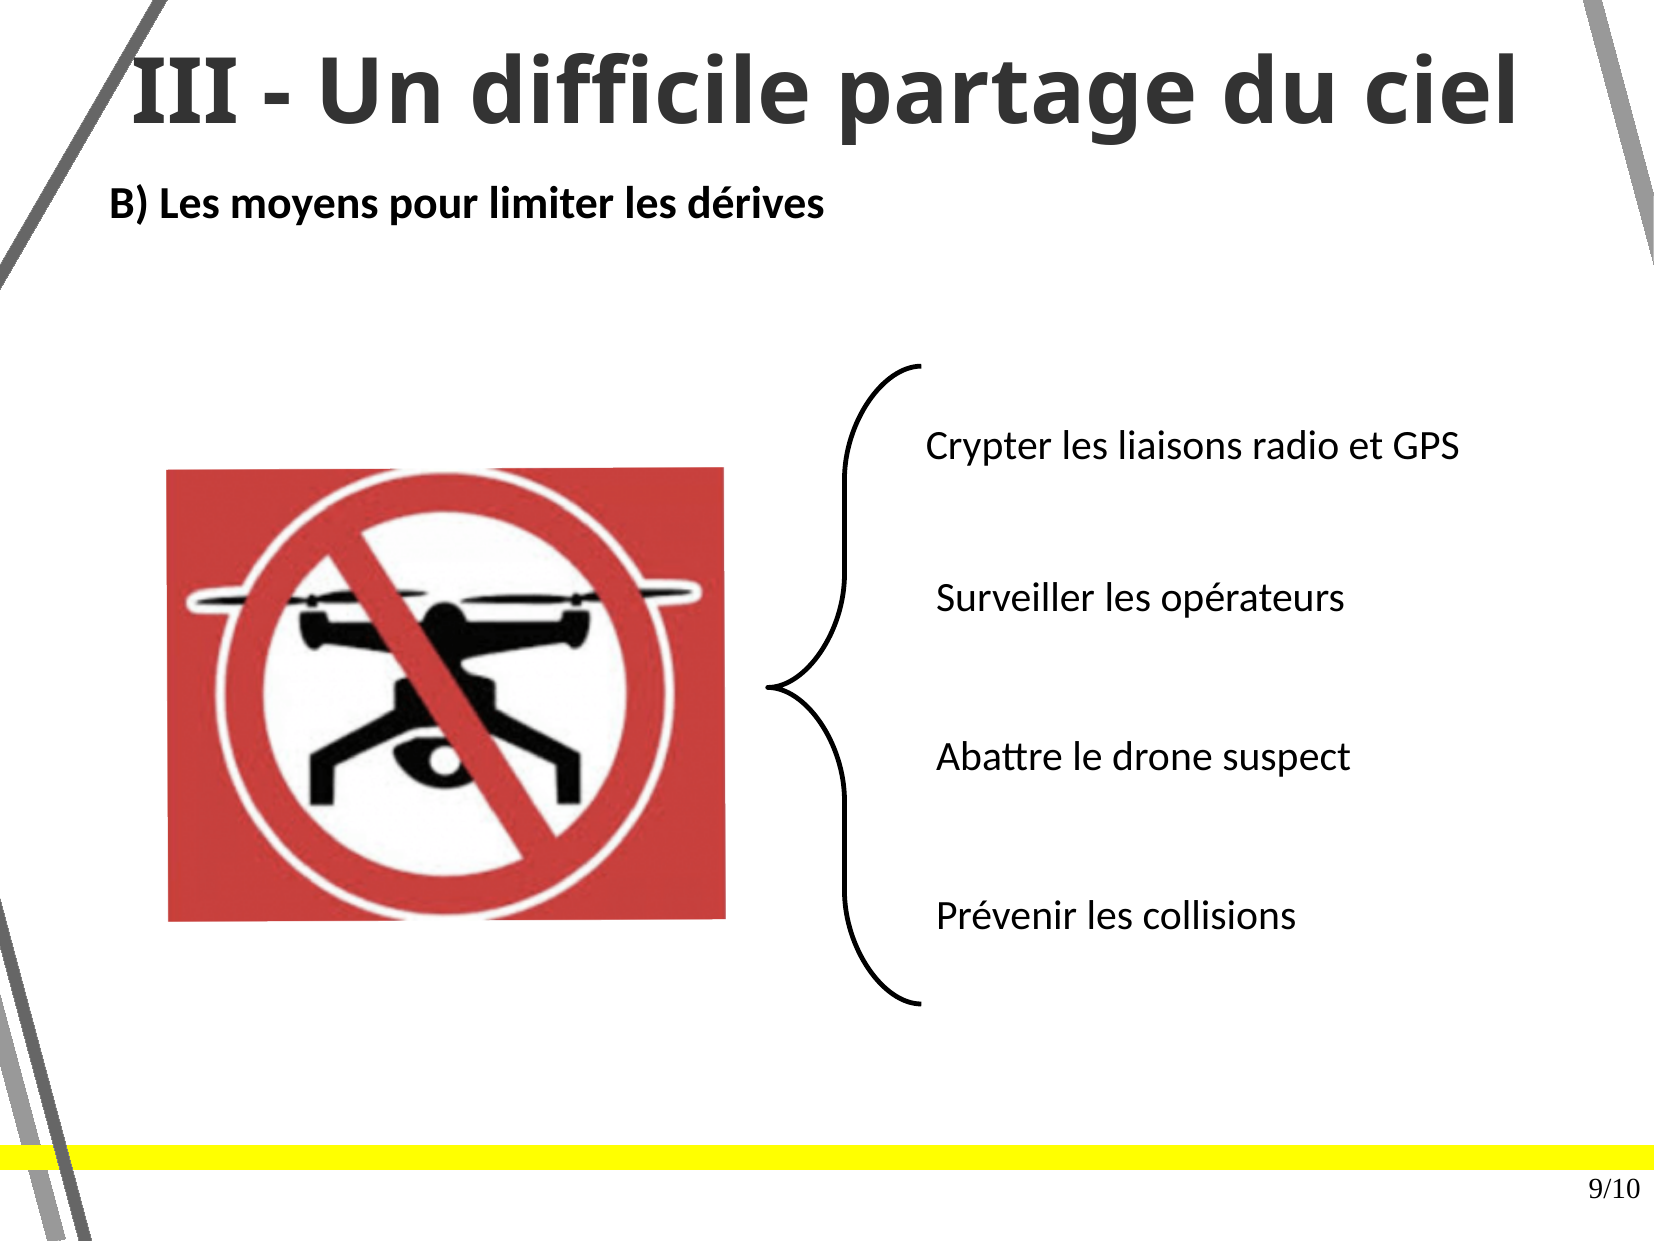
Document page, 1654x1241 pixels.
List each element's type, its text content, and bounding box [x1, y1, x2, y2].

text_box Prévenir les collisions [921, 890, 1382, 957]
title III - Un difficile partage du ciel [82, 0, 1571, 192]
picture [165, 466, 726, 922]
text_box Crypter les liaisons radio et GPS [897, 420, 1489, 504]
text_box [129, 295, 1477, 566]
text_box Abattre le drone suspect [921, 732, 1441, 799]
text_box Surveiller les opérateurs [921, 572, 1501, 639]
text_box B) Les moyens pour limiter les dérives [94, 192, 993, 248]
